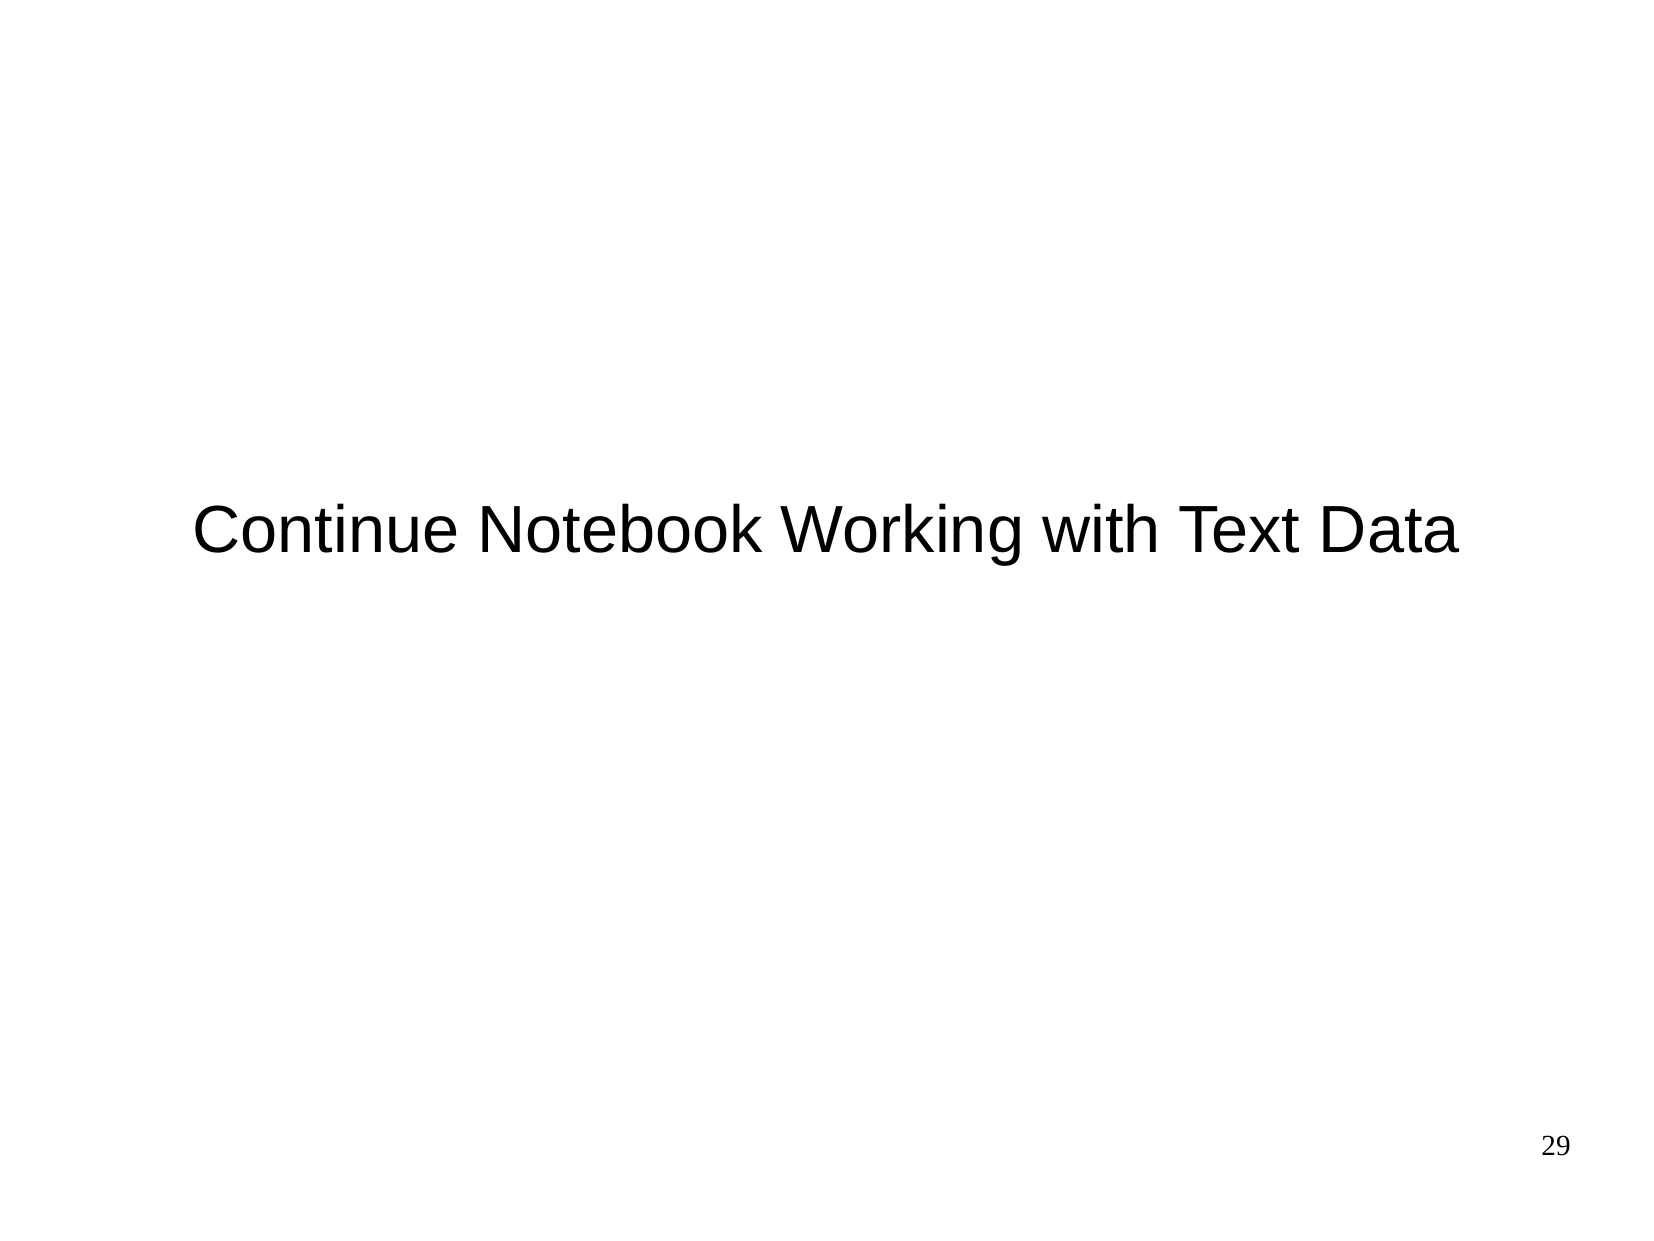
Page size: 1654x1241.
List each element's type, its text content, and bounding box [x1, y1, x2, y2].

subtitle Continue Notebook Working with Text Data [82, 49, 1571, 1010]
